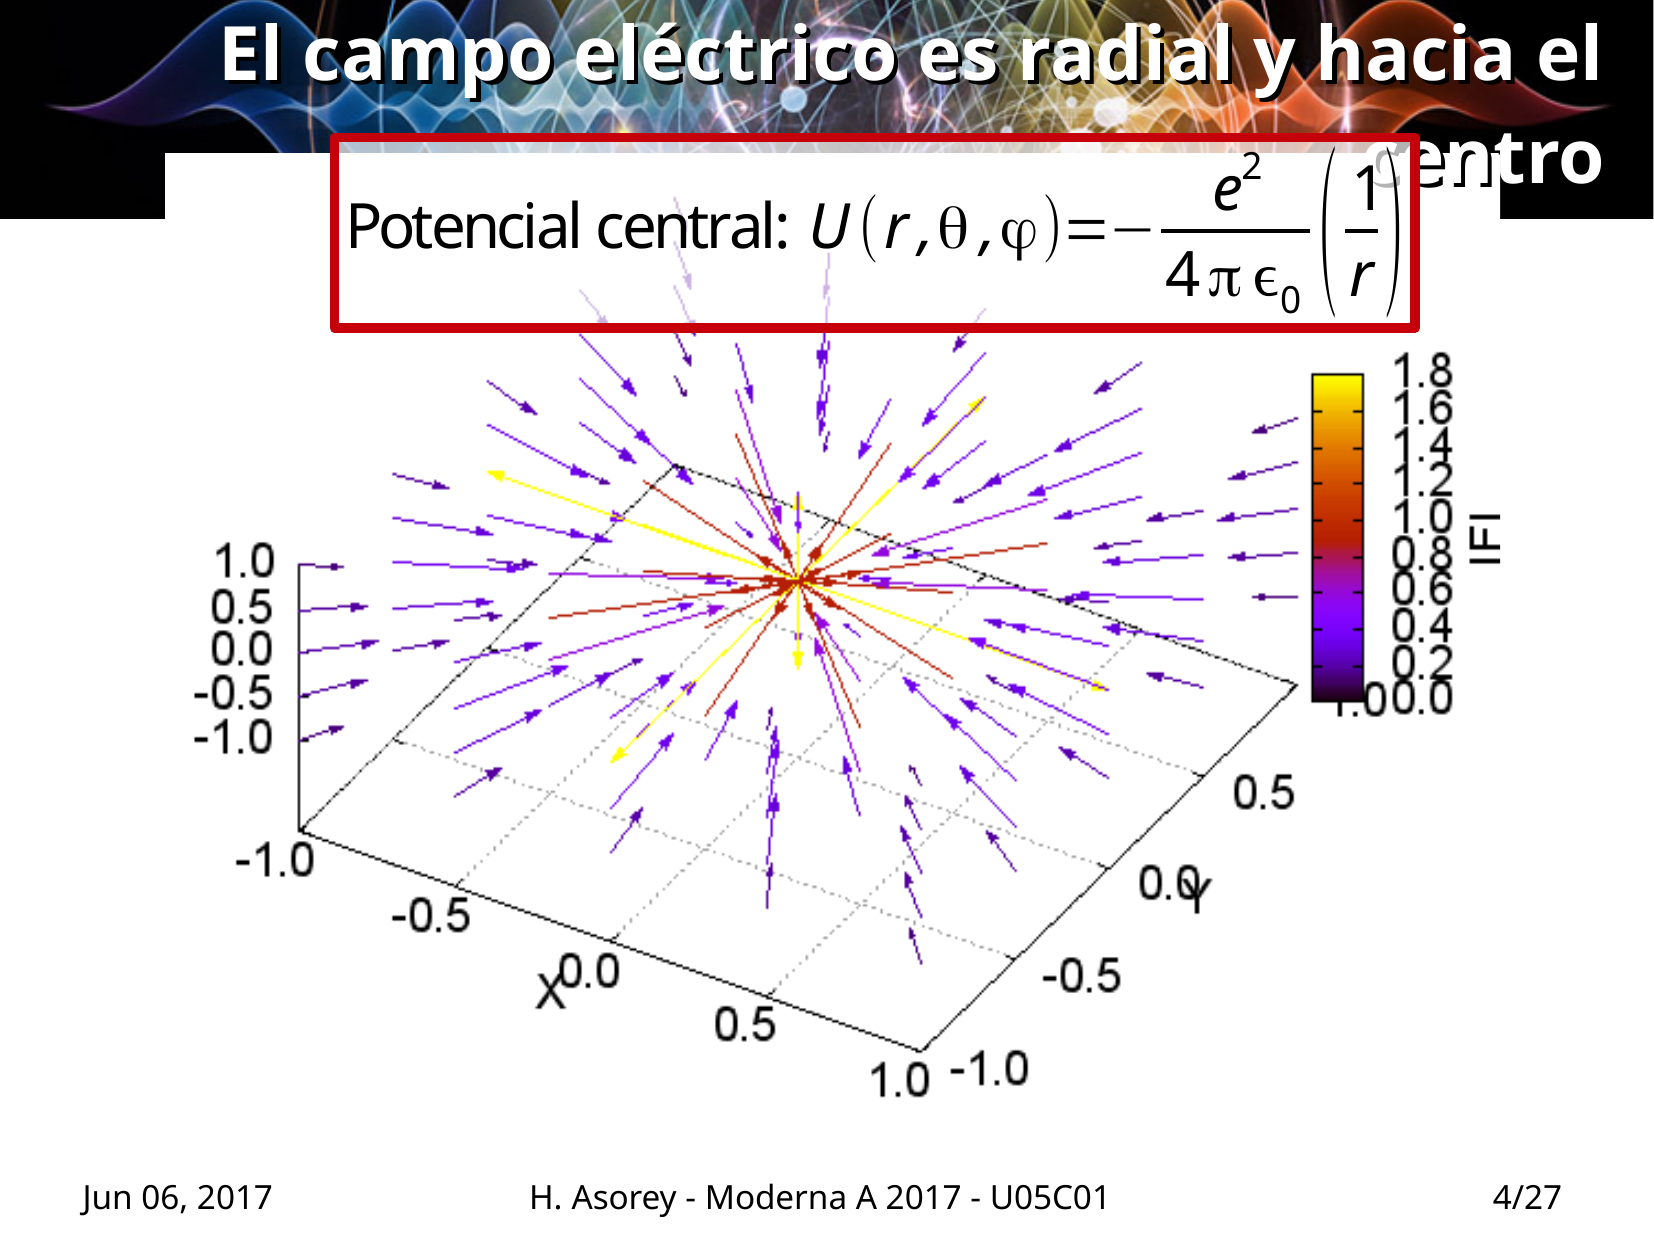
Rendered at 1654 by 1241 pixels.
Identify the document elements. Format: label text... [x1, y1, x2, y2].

chart [339, 141, 1411, 324]
title El campo eléctrico es radial y hacia el centro [45, 15, 1606, 191]
picture [0, 0, 1654, 1156]
